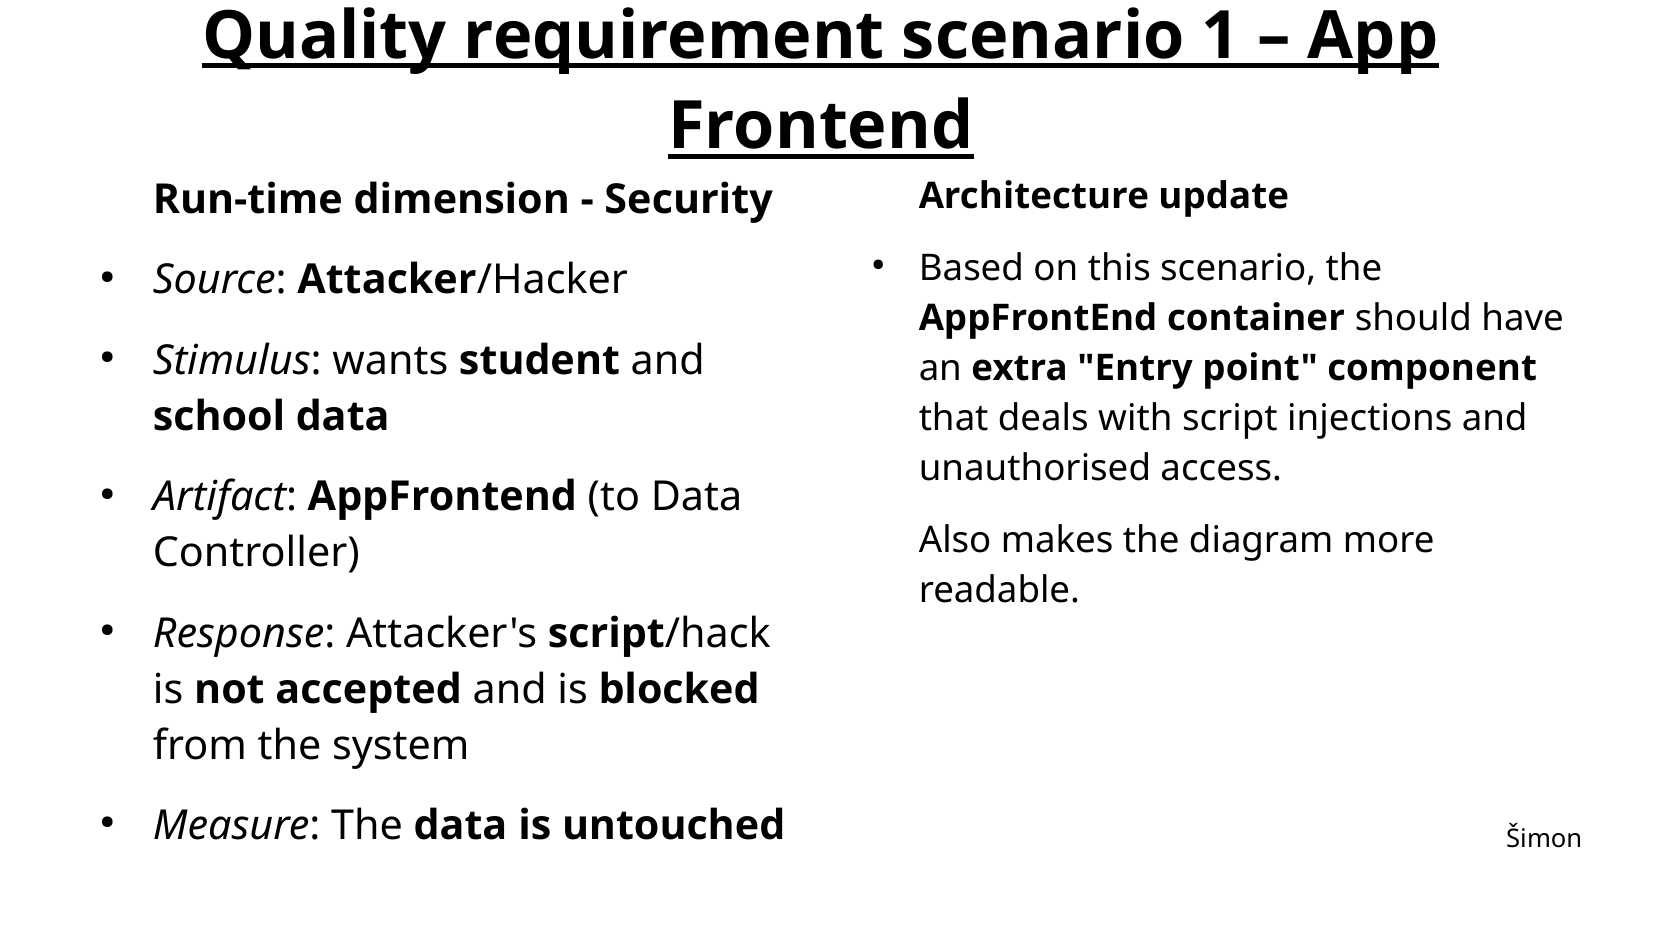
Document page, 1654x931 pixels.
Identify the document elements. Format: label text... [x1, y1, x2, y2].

list Run-time dimension - Security Source: Attacker/Hacker Stimulus: wants student and school data Artifact: AppFrontend (to Data Controller) Response: Attacker's script/hack is not accepted and is blocked from the system Measure: The data is untouched [82, 169, 809, 857]
list Architecture update Based on this scenario, the AppFrontEnd container should have an extra "Entry point" component that deals with script injections and unauthorised access. Also makes the diagram more readable. Šimon [856, 169, 1583, 857]
title Quality requirement scenario 1 – App Frontend [76, 29, 1565, 126]
